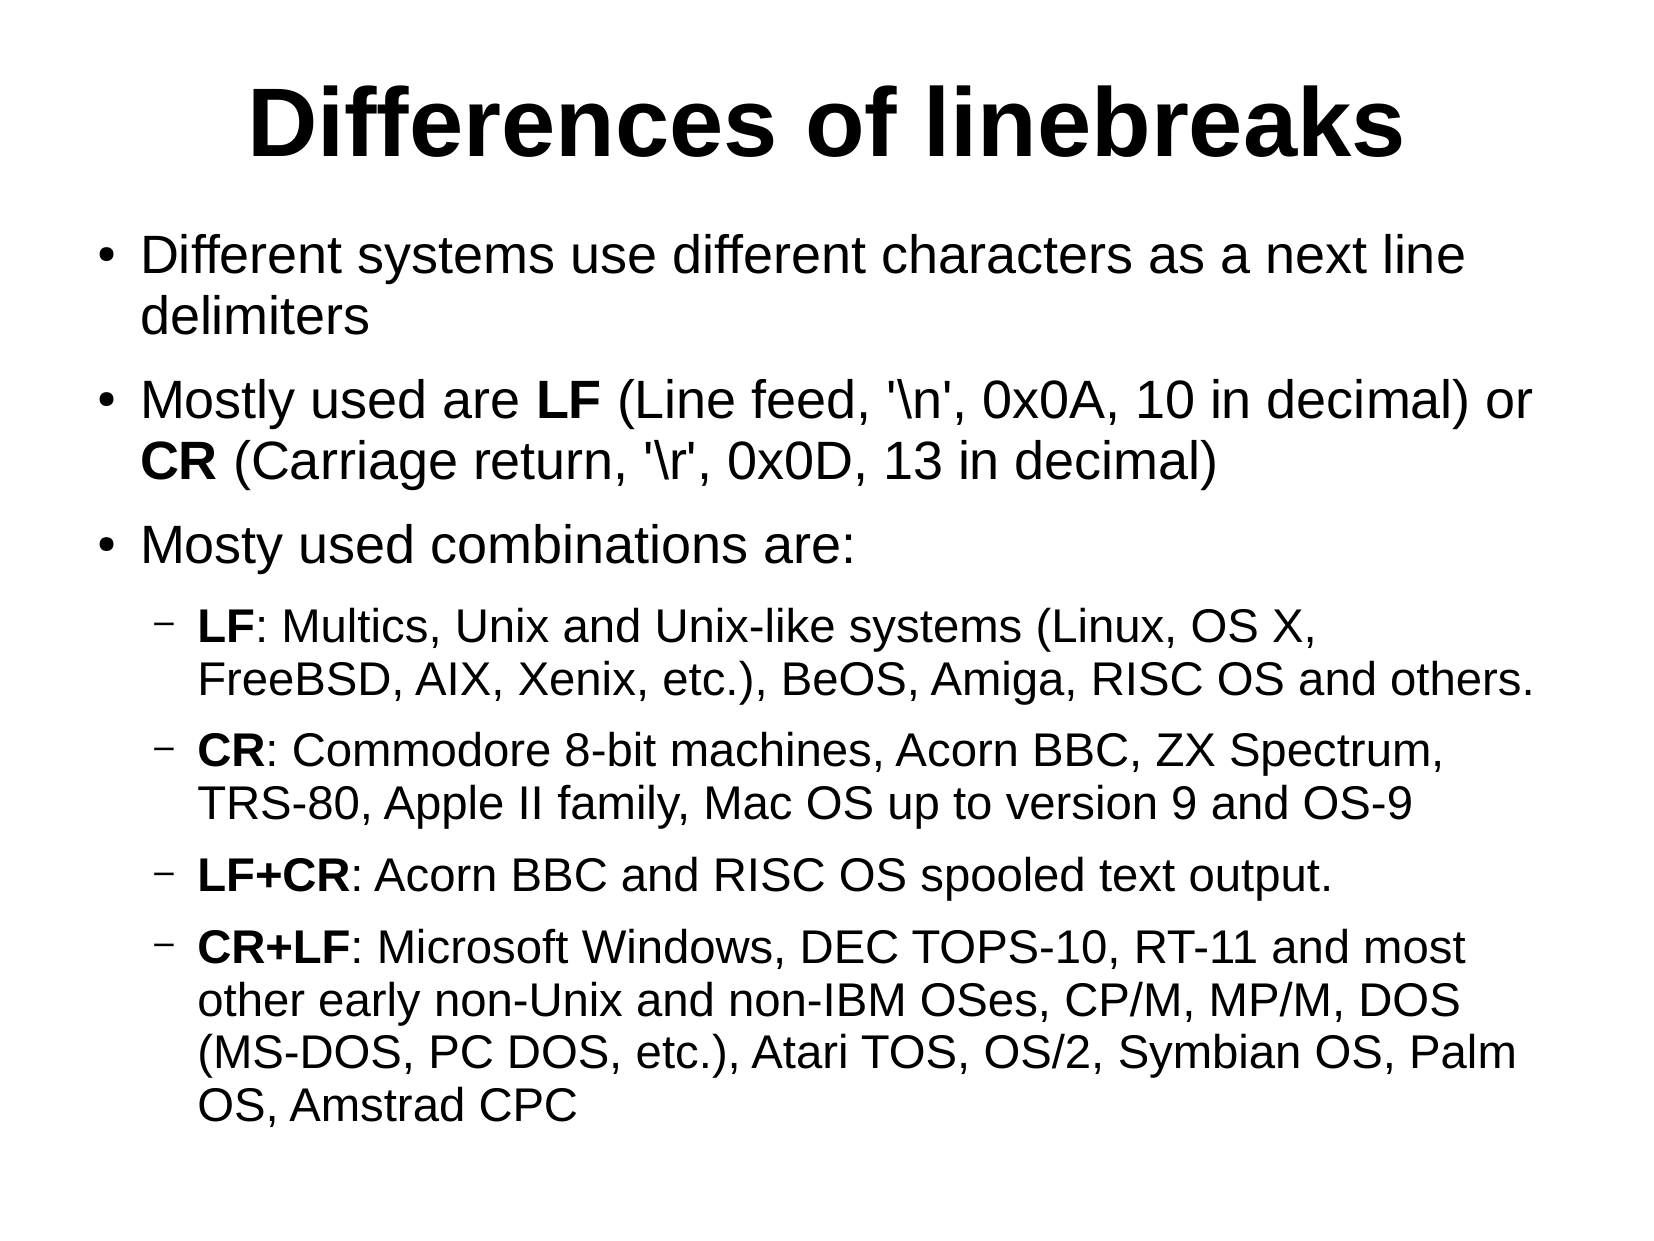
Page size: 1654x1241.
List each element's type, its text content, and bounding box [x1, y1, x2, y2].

title Differences of linebreaks [82, 49, 1571, 196]
list Different systems use different characters as a next line delimiters Mostly used are LF (Line feed, '\n', 0x0A, 10 in decimal) or CR (Carriage return, '\r', 0x0D, 13 in decimal) Mosty used combinations are: LF: Multics, Unix and Unix-like systems (Linux, OS X, FreeBSD, AIX, Xenix, etc.), BeOS, Amiga, RISC OS and others. CR: Commodore 8-bit machines, Acorn BBC, ZX Spectrum, TRS-80, Apple II family, Mac OS up to version 9 and OS-9 LF+CR: Acorn BBC and RISC OS spooled text output. CR+LF: Microsoft Windows, DEC TOPS-10, RT-11 and most other early non-Unix and non-IBM OSes, CP/M, MP/M, DOS (MS-DOS, PC DOS, etc.), Atari TOS, OS/2, Symbian OS, Palm OS, Amstrad CPC [82, 225, 1538, 1186]
